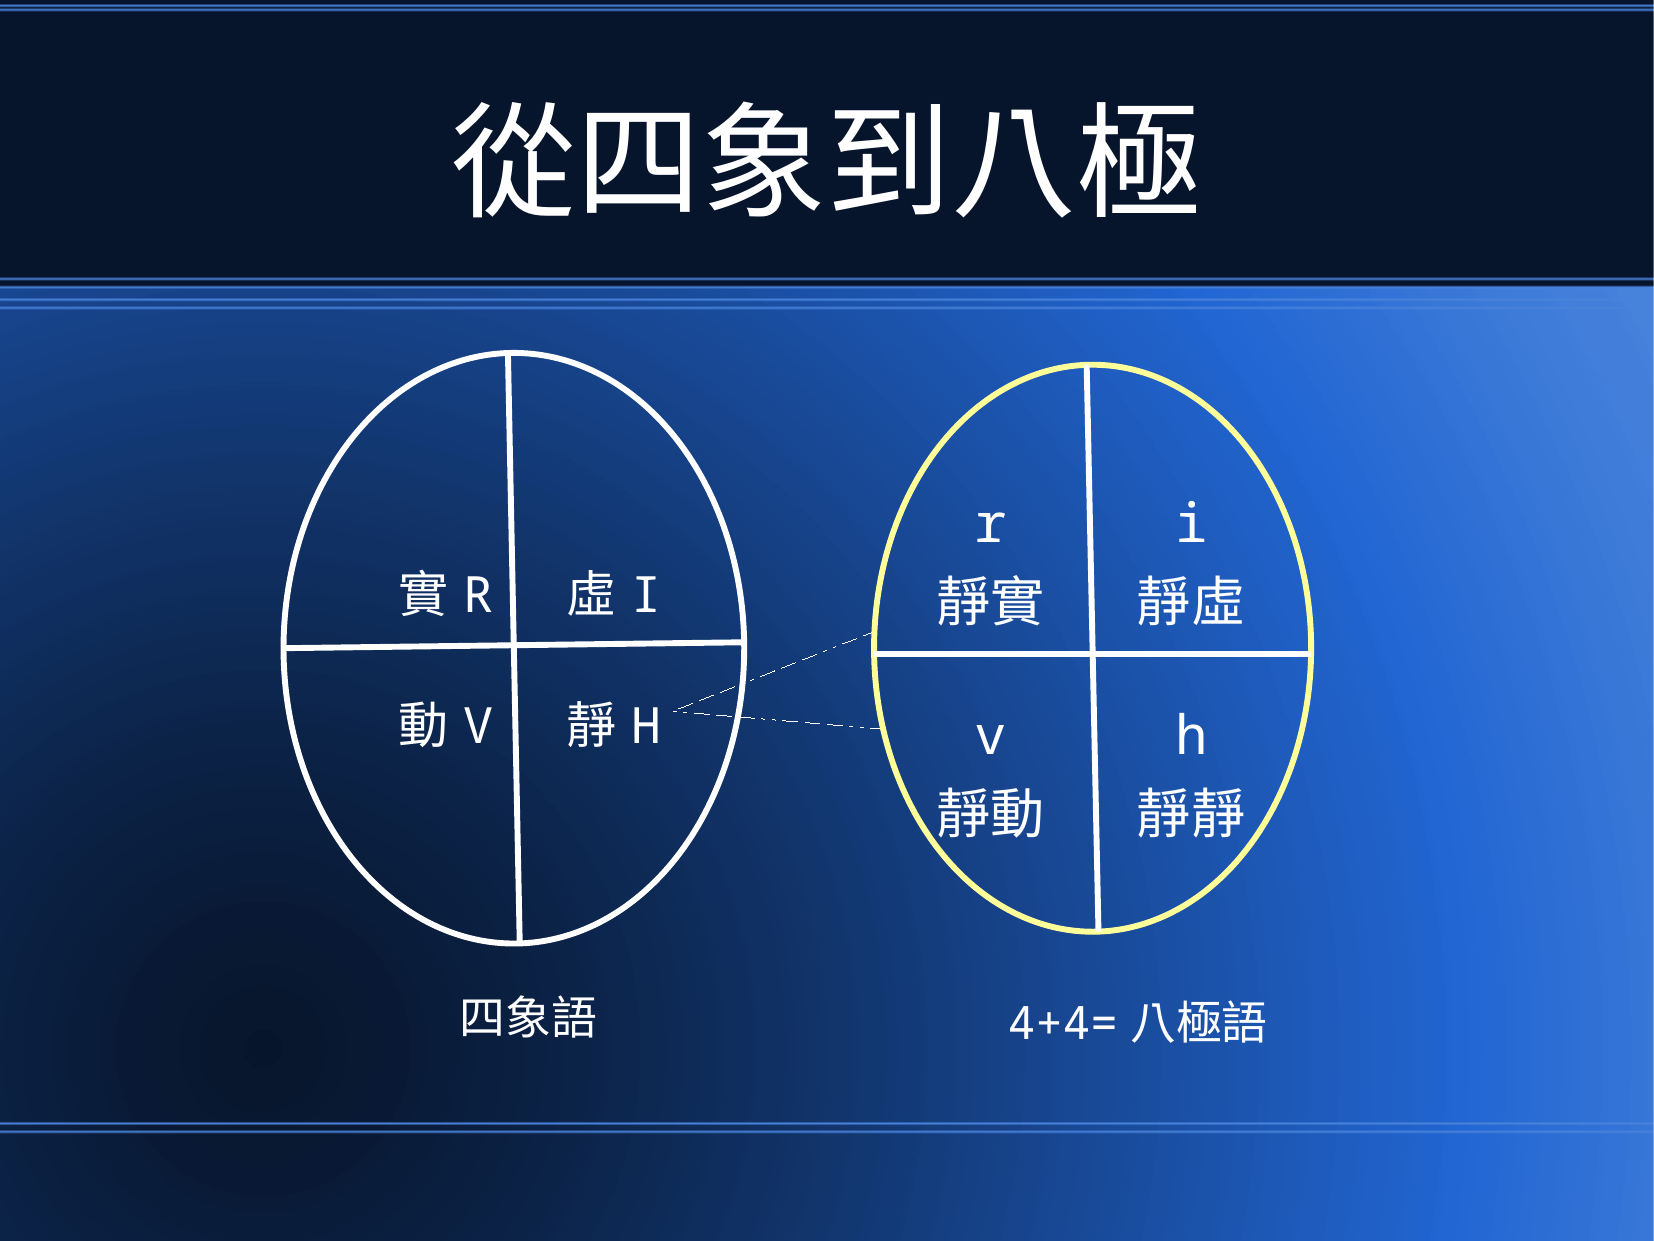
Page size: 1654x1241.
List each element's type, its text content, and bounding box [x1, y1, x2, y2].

text_box h 靜靜 [1122, 689, 1264, 865]
title 從四象到八極 [82, 49, 1571, 257]
text_box 動V 靜H [518, 677, 692, 773]
text_box 四象語 [445, 974, 613, 1044]
text_box 實R 虛I [515, 547, 656, 643]
picture [0, 0, 1654, 1241]
text_box i 靜虛 [1122, 476, 1264, 652]
text_box 4+4=八極語 [993, 978, 1264, 1049]
text_box r 靜實 [921, 476, 1064, 652]
text_box v 靜動 [921, 689, 1064, 865]
text_box 實R 虛I [383, 547, 510, 643]
text_box 動V 靜H [383, 677, 513, 773]
